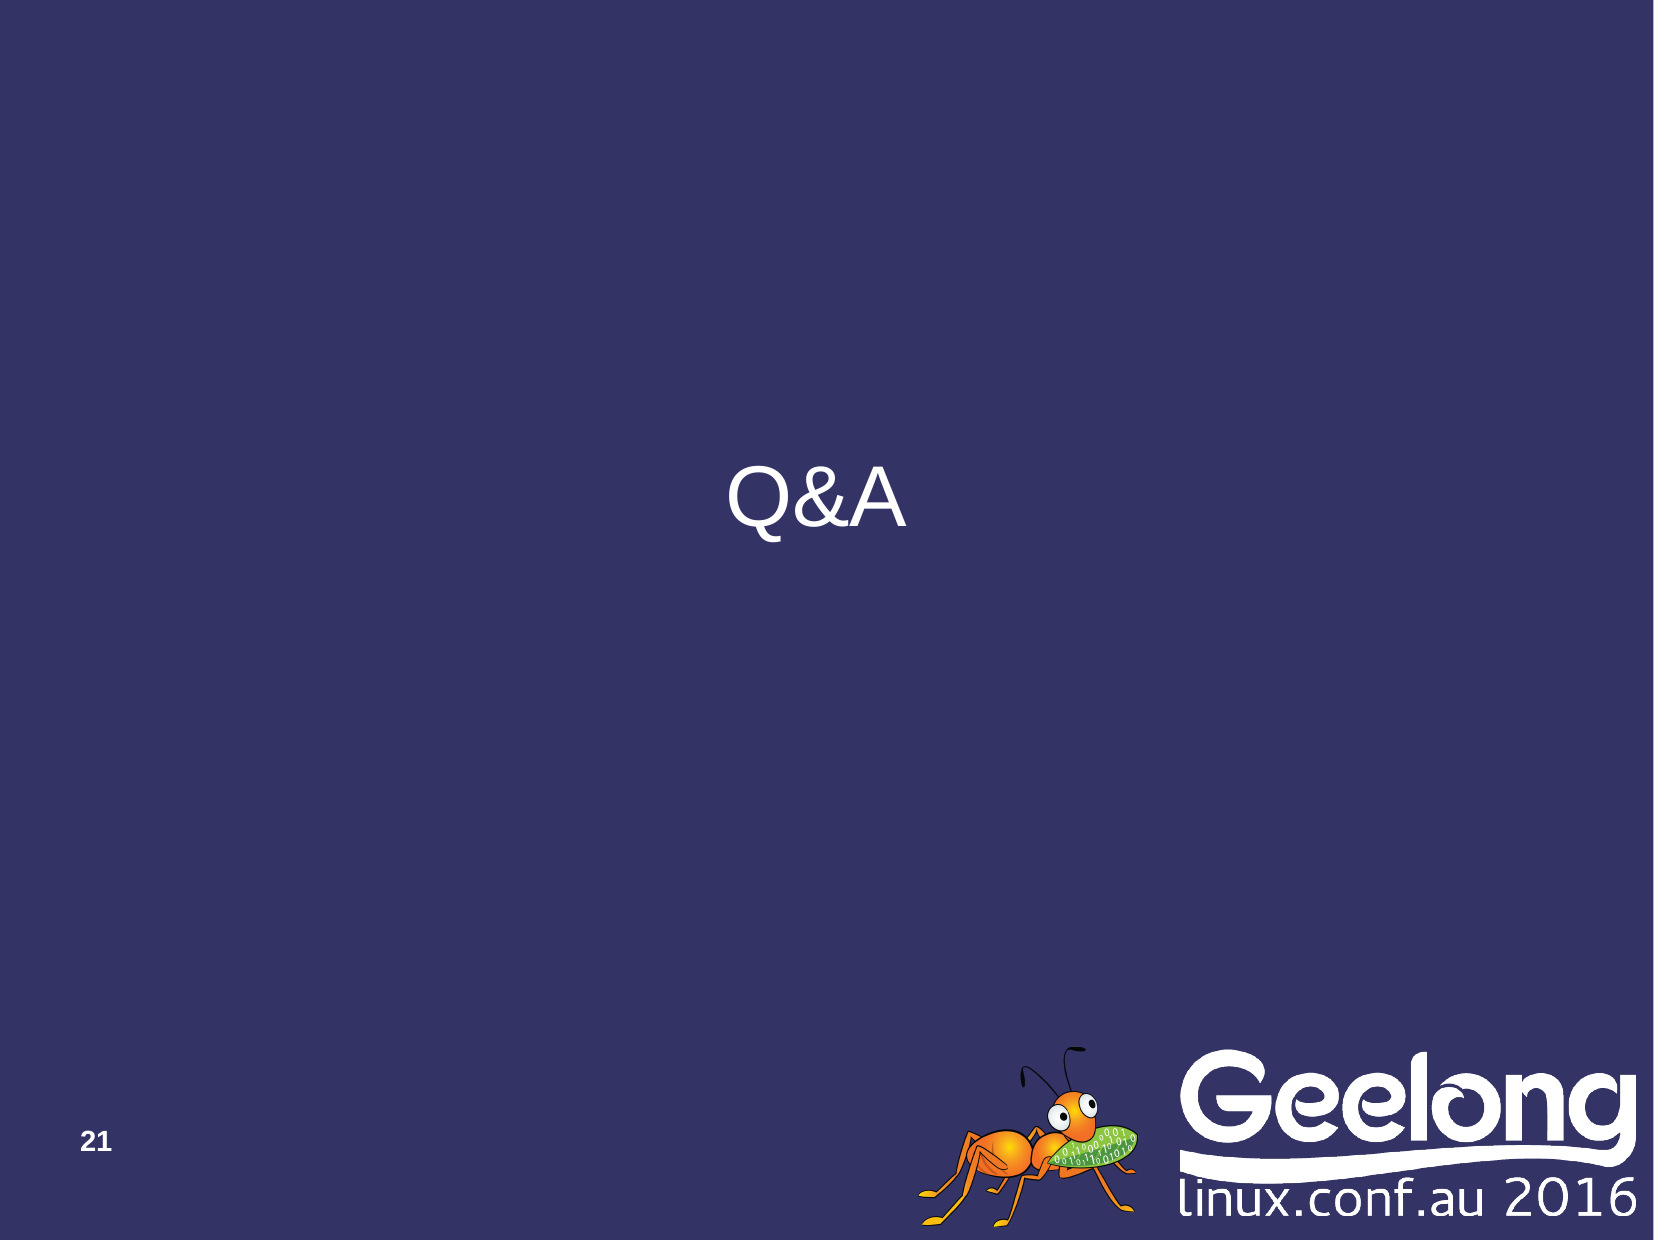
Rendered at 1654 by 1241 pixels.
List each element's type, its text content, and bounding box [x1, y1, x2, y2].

title Q&A [71, 392, 1561, 601]
picture [915, 1044, 1141, 1231]
picture [1180, 1049, 1636, 1216]
